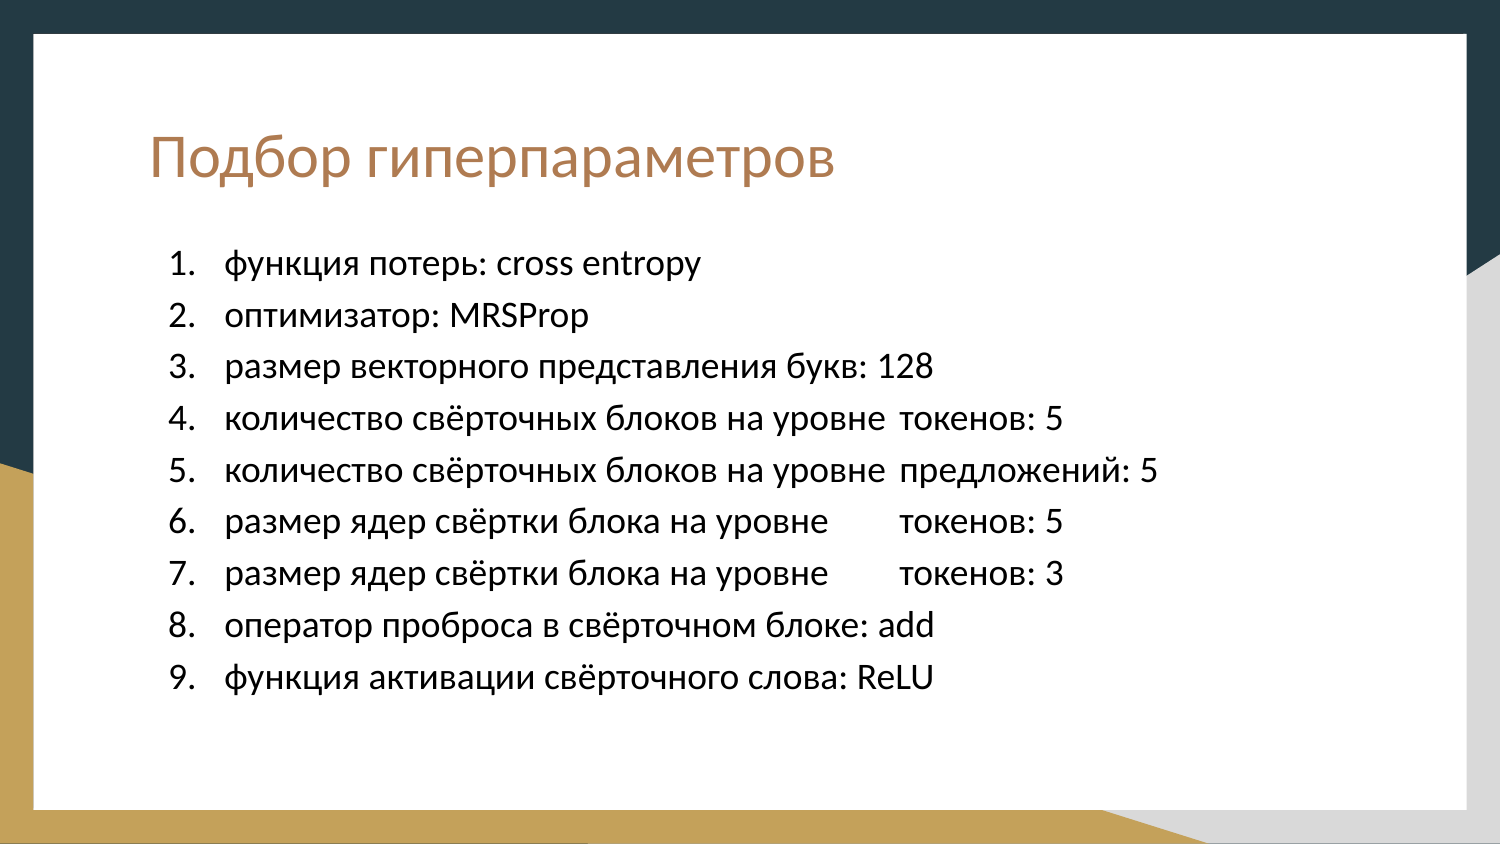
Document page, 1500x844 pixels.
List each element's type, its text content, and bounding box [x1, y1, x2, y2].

title Подбор гиперпараметров [134, 99, 1366, 216]
list функция потерь: cross entropy оптимизатор: MRSProp размер векторного представления букв: 128 количество свёрточных блоков на уровне токенов: 5 количество свёрточных блоков на уровне предложений: 5 размер ядер свёртки блока на уровне токенов: 5 размер ядер свёртки блока на уровне токенов: 3 оператор проброса в свёрточном блоке: add функция активации свёрточного слова: ReLU [134, 216, 1366, 740]
